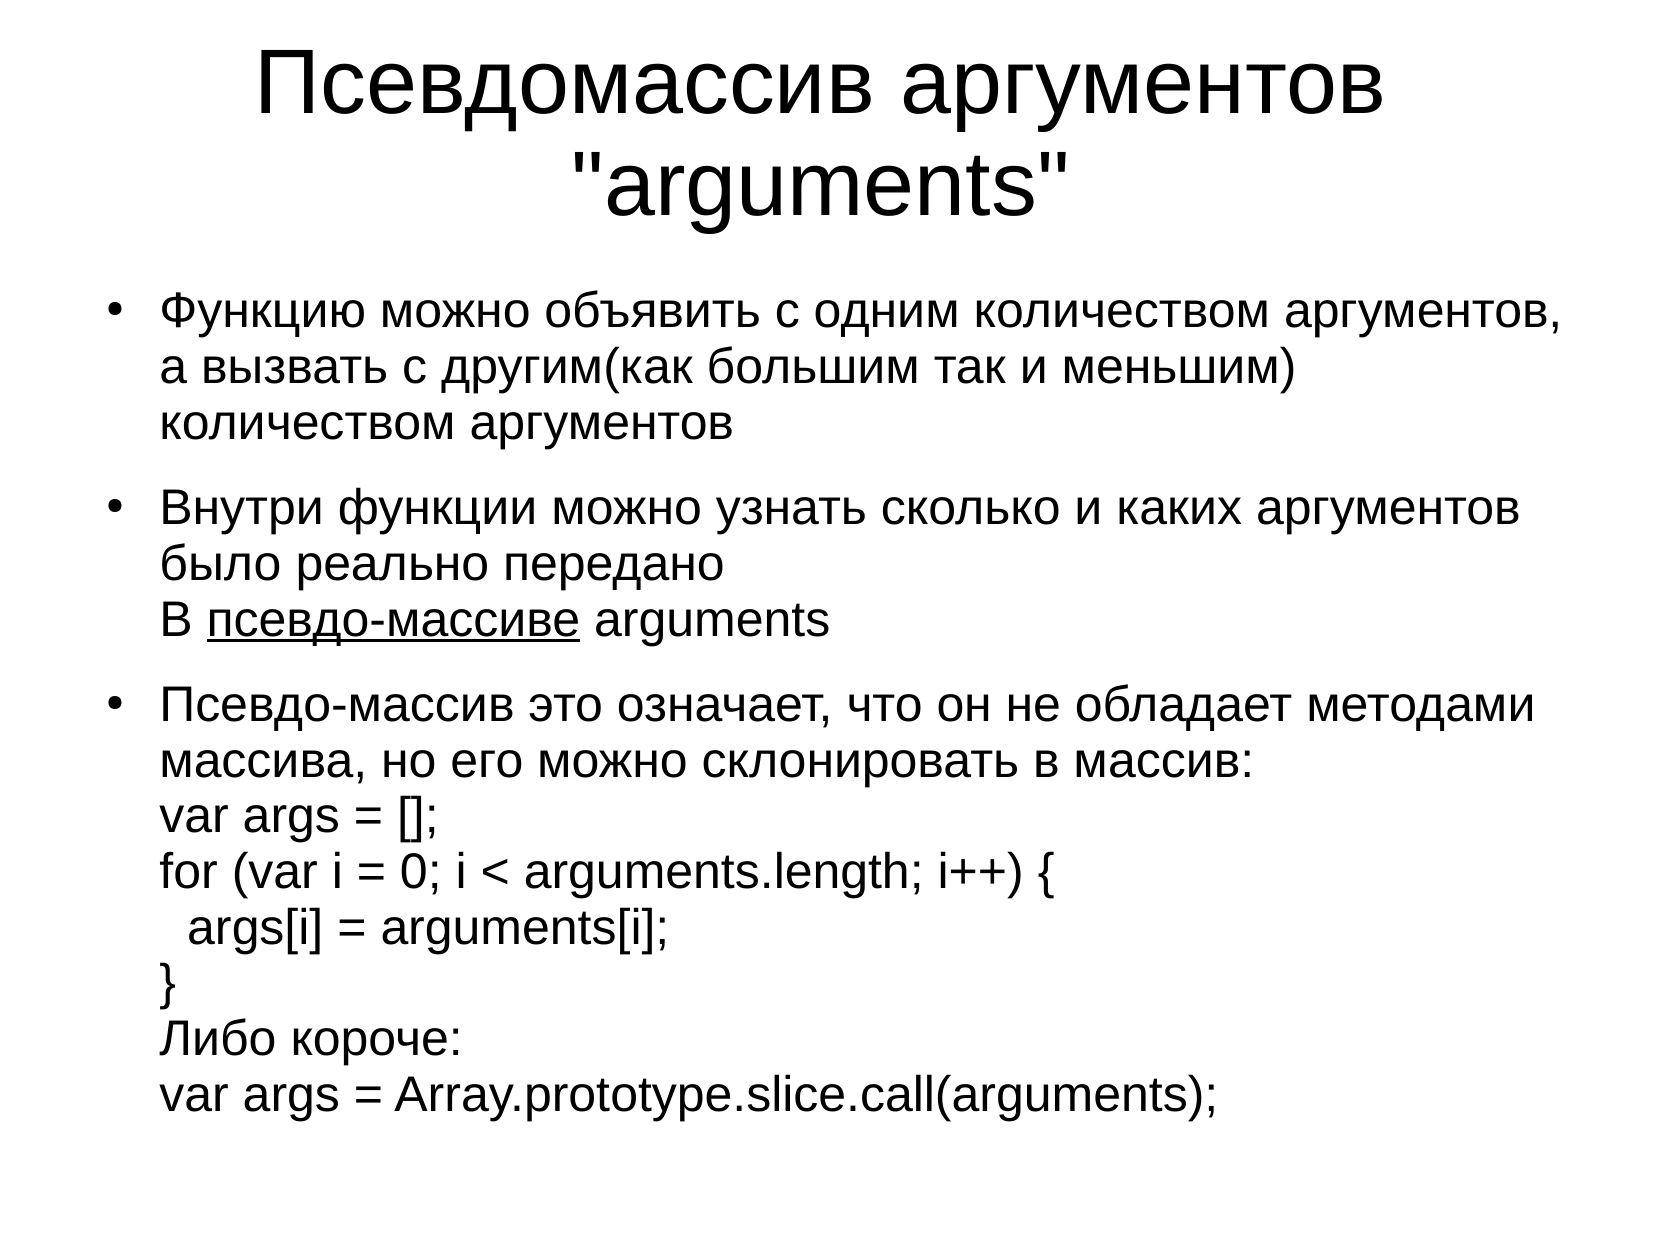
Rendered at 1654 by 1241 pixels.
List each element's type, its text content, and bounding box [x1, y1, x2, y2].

list Функцию можно объявить с одним количеством аргументов, а вызвать с другим(как большим так и меньшим) количеством аргументов Внутри функции можно узнать сколько и каких аргументов было реально передано В псевдо-массиве arguments Псевдо-массив это означает, что он не обладает методами массива, но его можно склонировать в массив: var args = []; for (var i = 0; i < arguments.length; i++) { args[i] = arguments[i]; } Либо короче: var args = Array.prototype.slice.call(arguments); [88, 282, 1577, 1123]
title Псевдомассив аргументов "arguments" [76, 29, 1565, 237]
